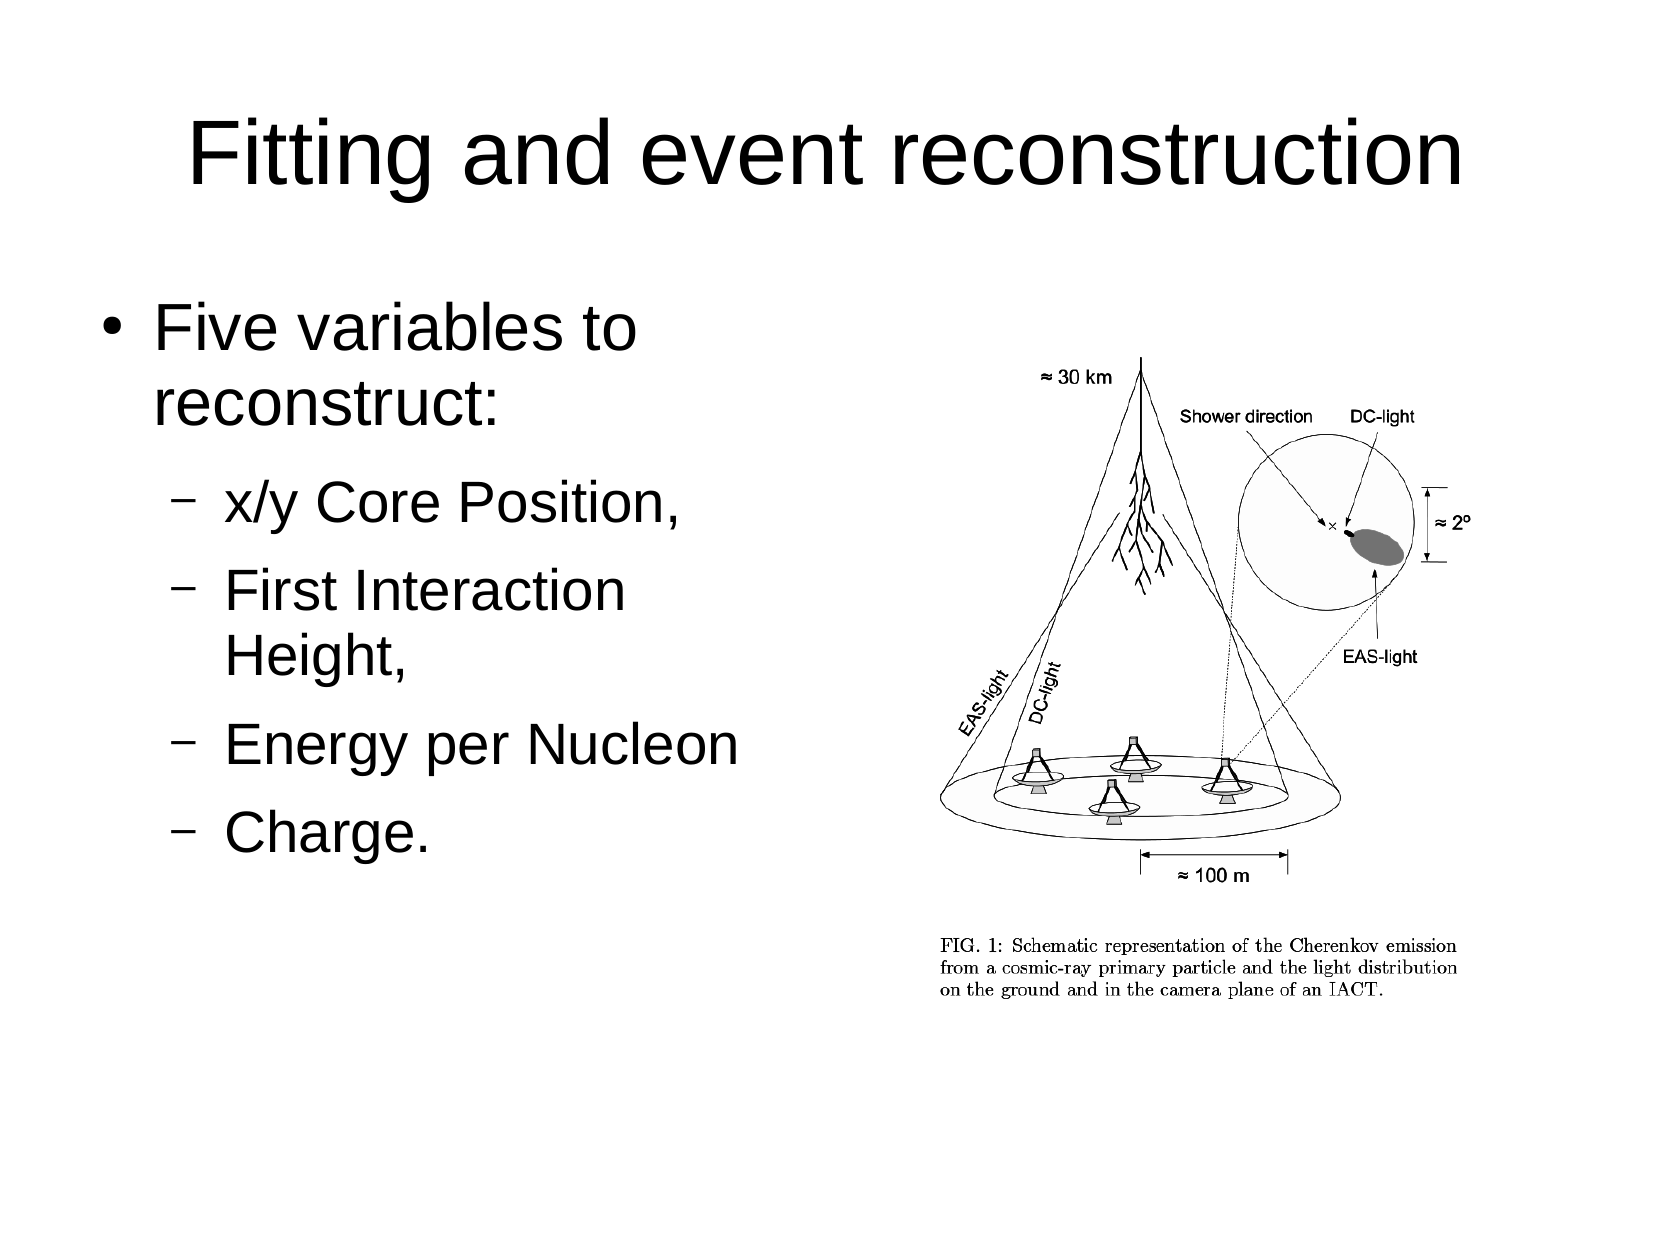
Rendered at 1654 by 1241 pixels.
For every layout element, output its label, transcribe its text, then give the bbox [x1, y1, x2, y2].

list Five variables to reconstruct: x/y Core Position, First Interaction Height, Energy per Nucleon Charge. [82, 290, 809, 1010]
title Fitting and event reconstruction [82, 49, 1571, 257]
picture [924, 290, 1493, 1010]
